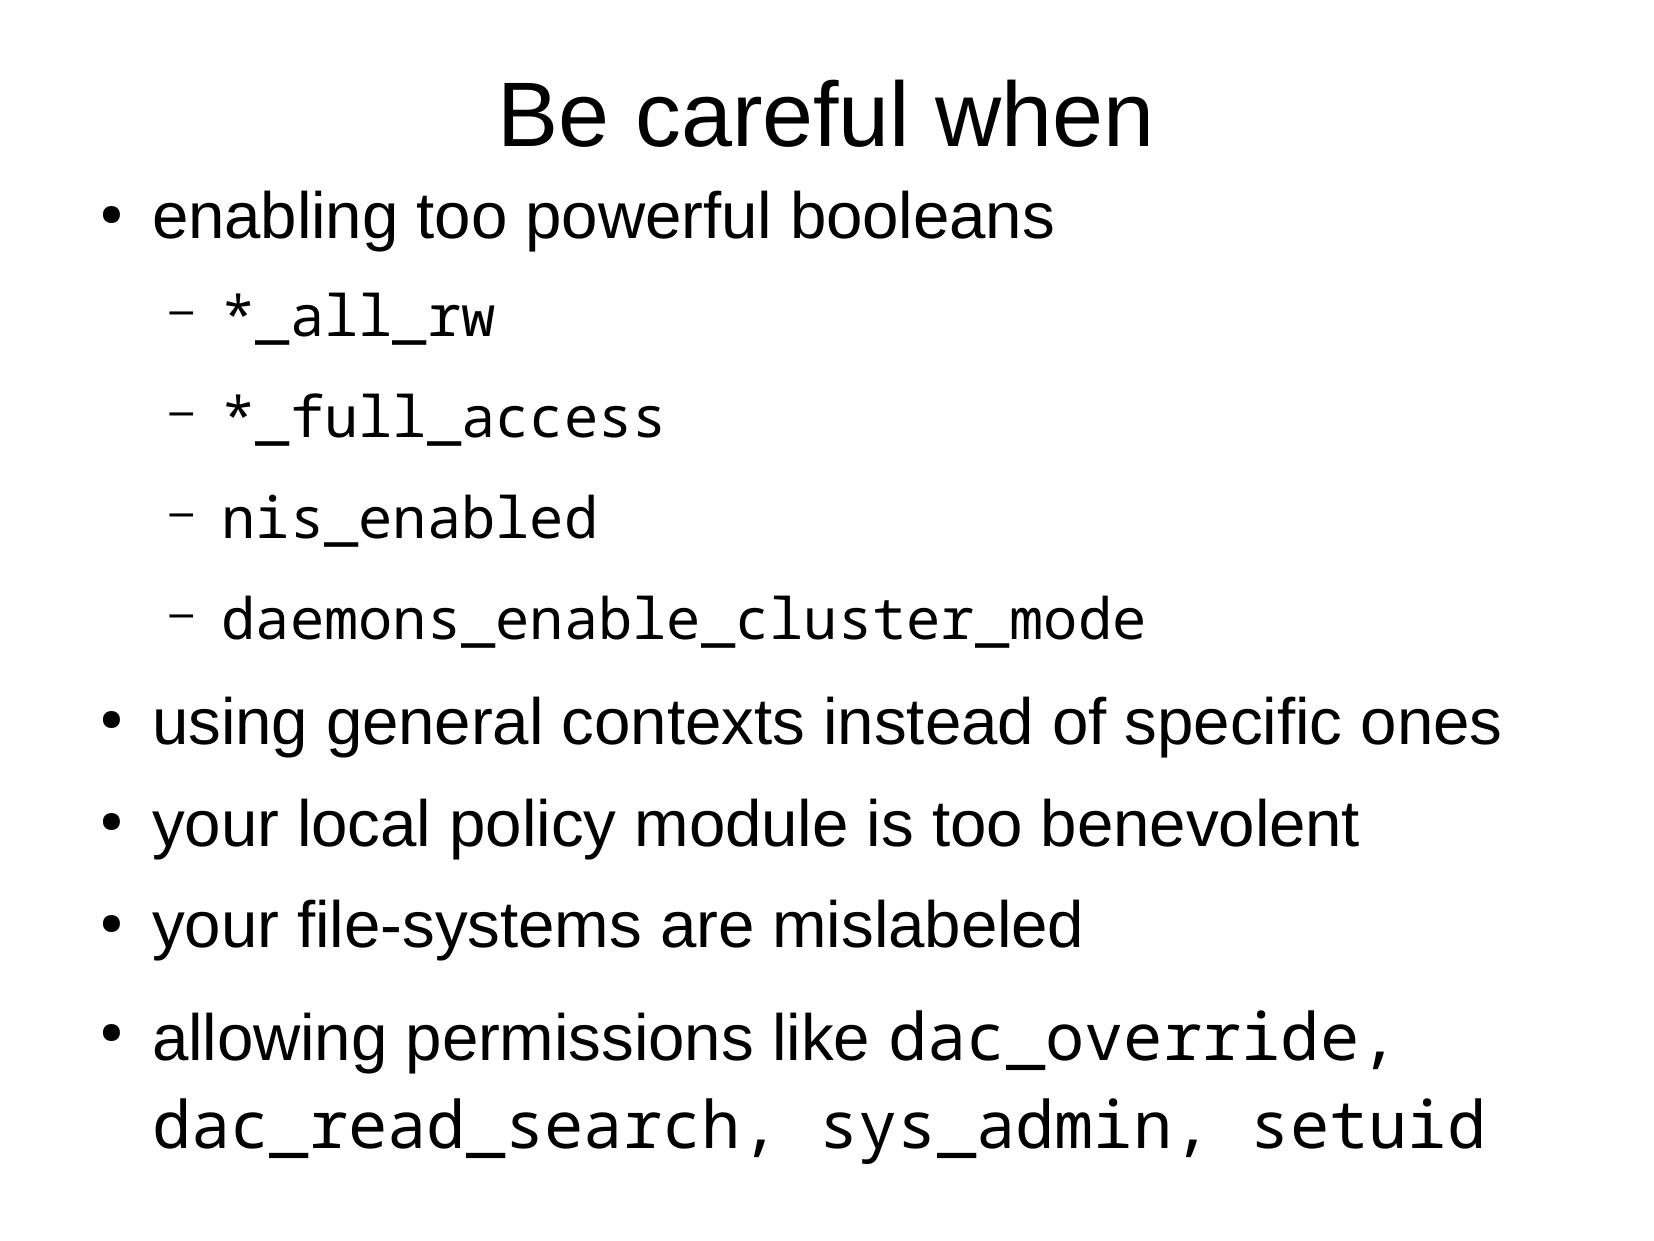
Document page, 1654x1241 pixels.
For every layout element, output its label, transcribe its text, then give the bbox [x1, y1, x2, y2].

list enabling too powerful booleans *_all_rw *_full_access nis_enabled daemons_enable_cluster_mode using general contexts instead of specific ones your local policy module is too benevolent your file-systems are mislabeled allowing permissions like dac_override, dac_read_search, sys_admin, setuid [82, 180, 1571, 1171]
title Be careful when [82, 49, 1571, 180]
